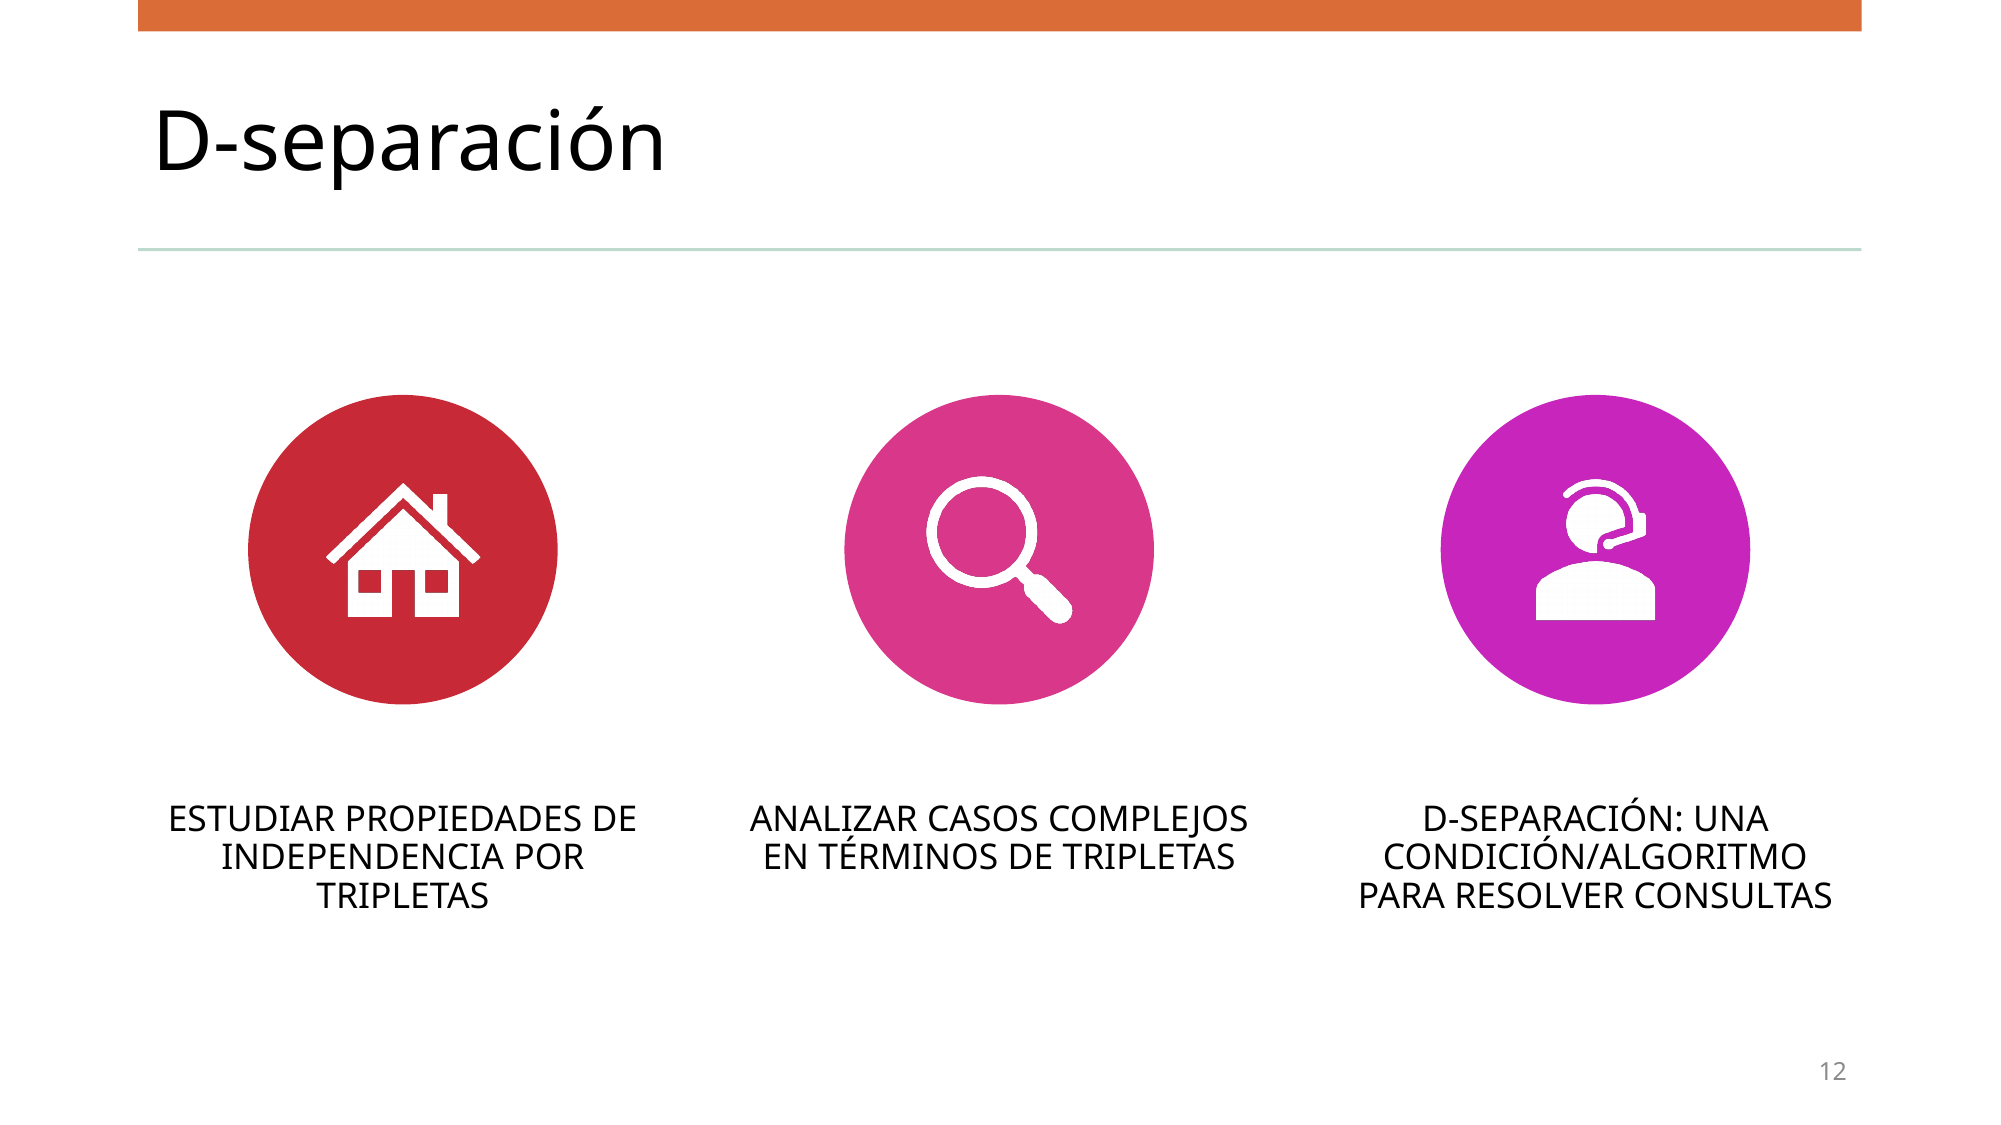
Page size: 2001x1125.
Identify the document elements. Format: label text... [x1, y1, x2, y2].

text_box [0, 0, 2000, 1125]
slide_number <número> [1430, 1042, 1862, 1103]
text_box D-separación: una condición/algoritmo para resolver consultas [1341, 800, 1850, 919]
text_box Analizar casos complejos en términos de tripletas [745, 800, 1253, 919]
title D-separación [138, 54, 1862, 232]
text_box Estudiar propiedades de independencia por tripletas [149, 800, 657, 919]
